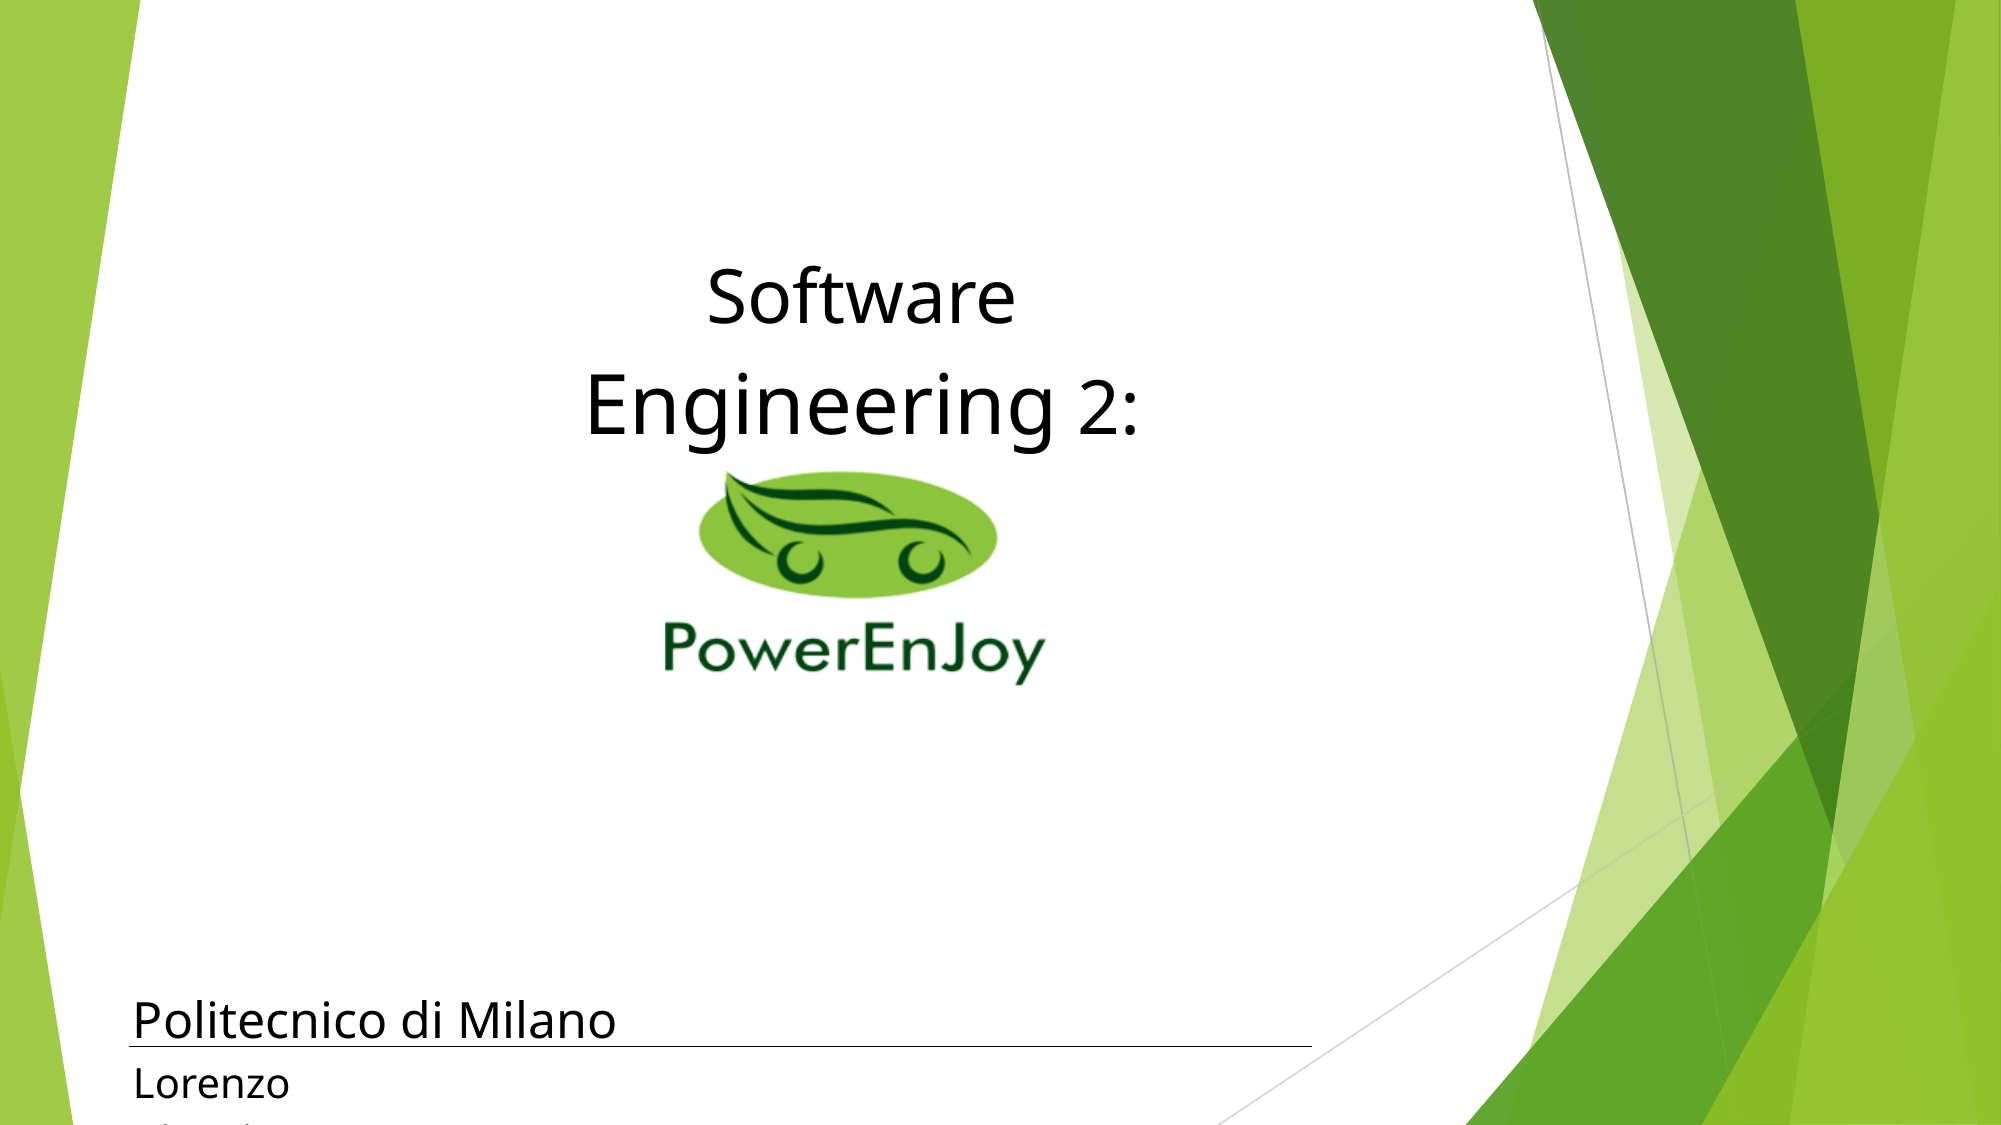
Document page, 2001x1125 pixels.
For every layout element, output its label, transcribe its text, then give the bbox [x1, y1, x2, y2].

text_box Politecnico di Milano [118, 977, 1075, 1052]
text_box Software Engineering 2: [472, 236, 1252, 358]
text_box Lorenzo Binosi [118, 1052, 426, 1111]
picture [637, 460, 1052, 709]
